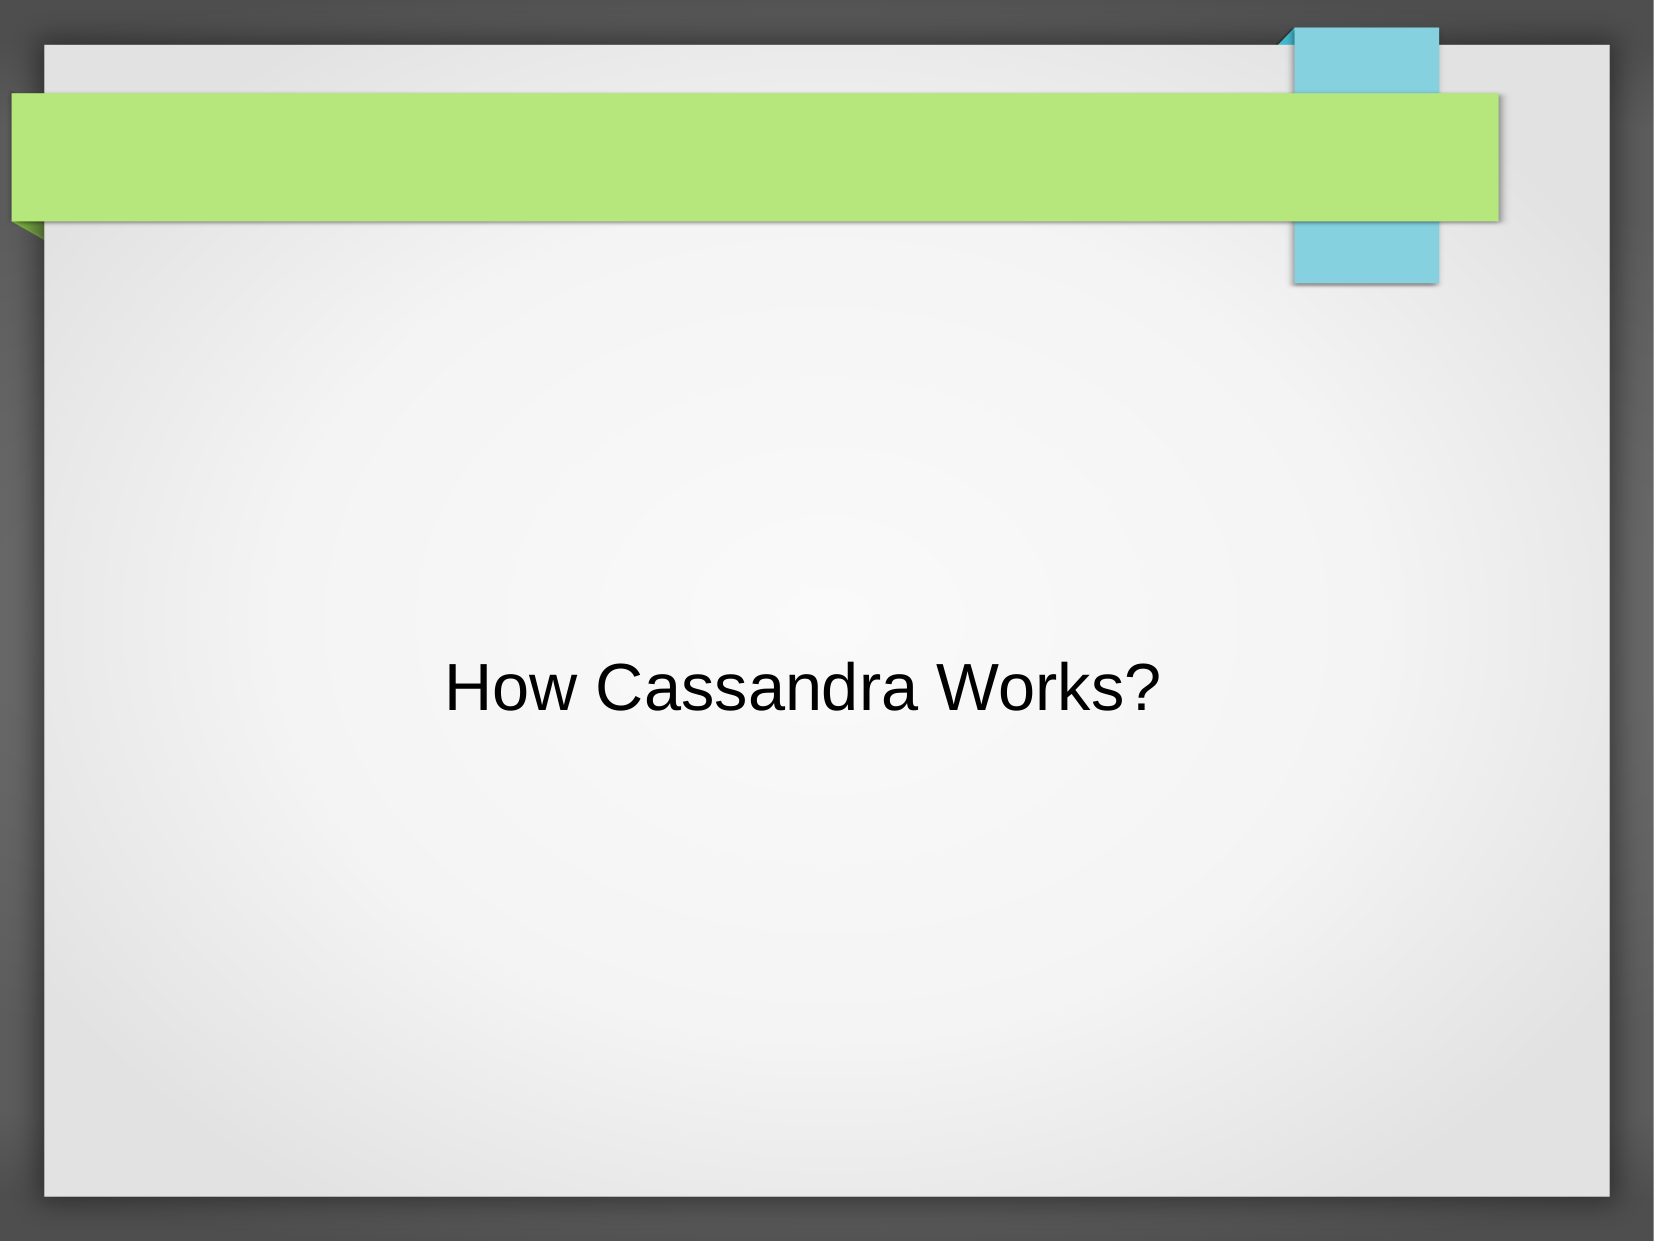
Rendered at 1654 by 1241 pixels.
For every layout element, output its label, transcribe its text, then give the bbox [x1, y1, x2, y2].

subtitle How Cassandra Works? [212, 413, 1394, 962]
picture [0, 0, 1654, 1241]
